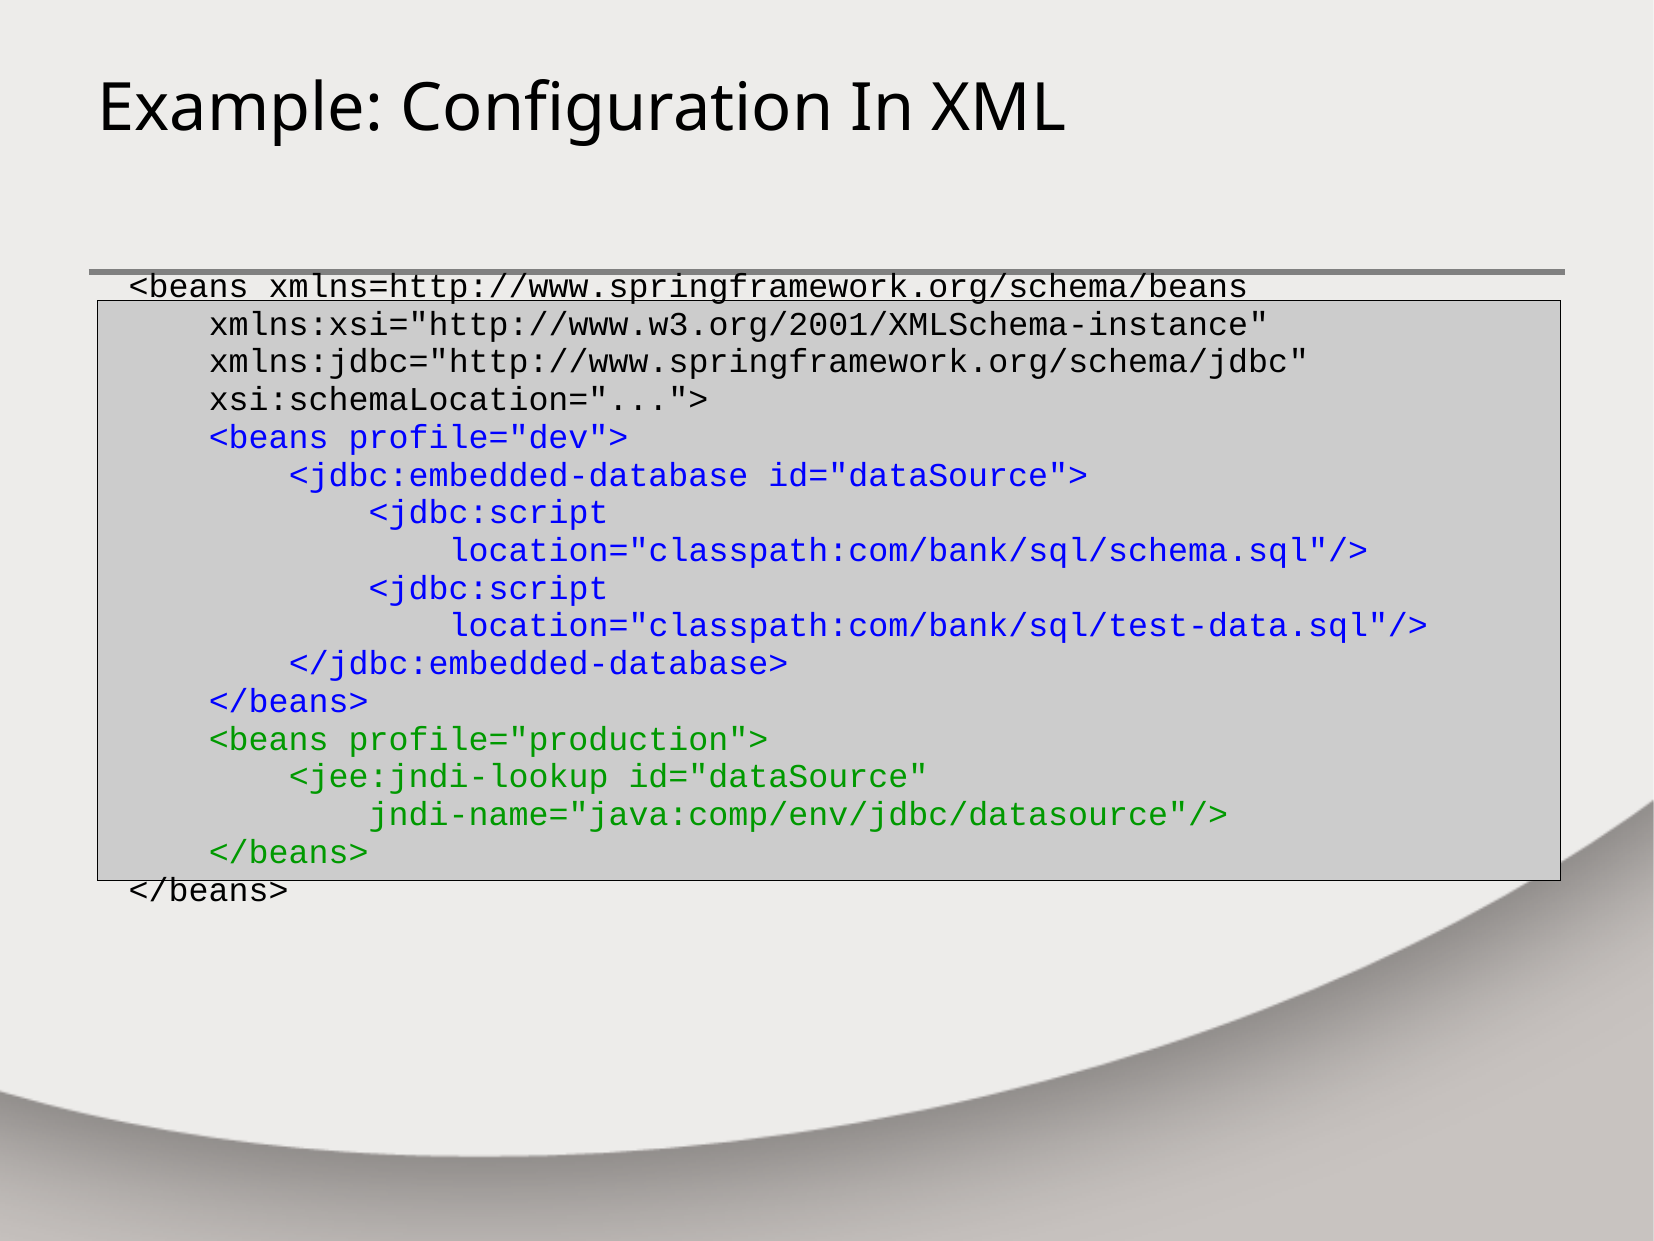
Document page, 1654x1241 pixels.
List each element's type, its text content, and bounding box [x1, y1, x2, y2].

text_box <beans xmlns=http://www.springframework.org/schema/beans xmlns:xsi="http://www.w3.org/2001/XMLSchema-instance" xmlns:jdbc="http://www.springframework.org/schema/jdbc" xsi:schemaLocation="..."> <beans profile="dev"> <jdbc:embedded-database id="dataSource"> <jdbc:script location="classpath:com/bank/sql/schema.sql"/> <jdbc:script location="classpath:com/bank/sql/test-data.sql"/> </jdbc:embedded-database> </beans> <beans profile="production"> <jee:jndi-lookup id="dataSource" jndi-name="java:comp/env/jdbc/datasource"/> </beans> </beans> [97, 300, 1561, 881]
picture [0, 0, 1654, 1241]
title Example: Configuration In XML [97, 75, 1559, 226]
